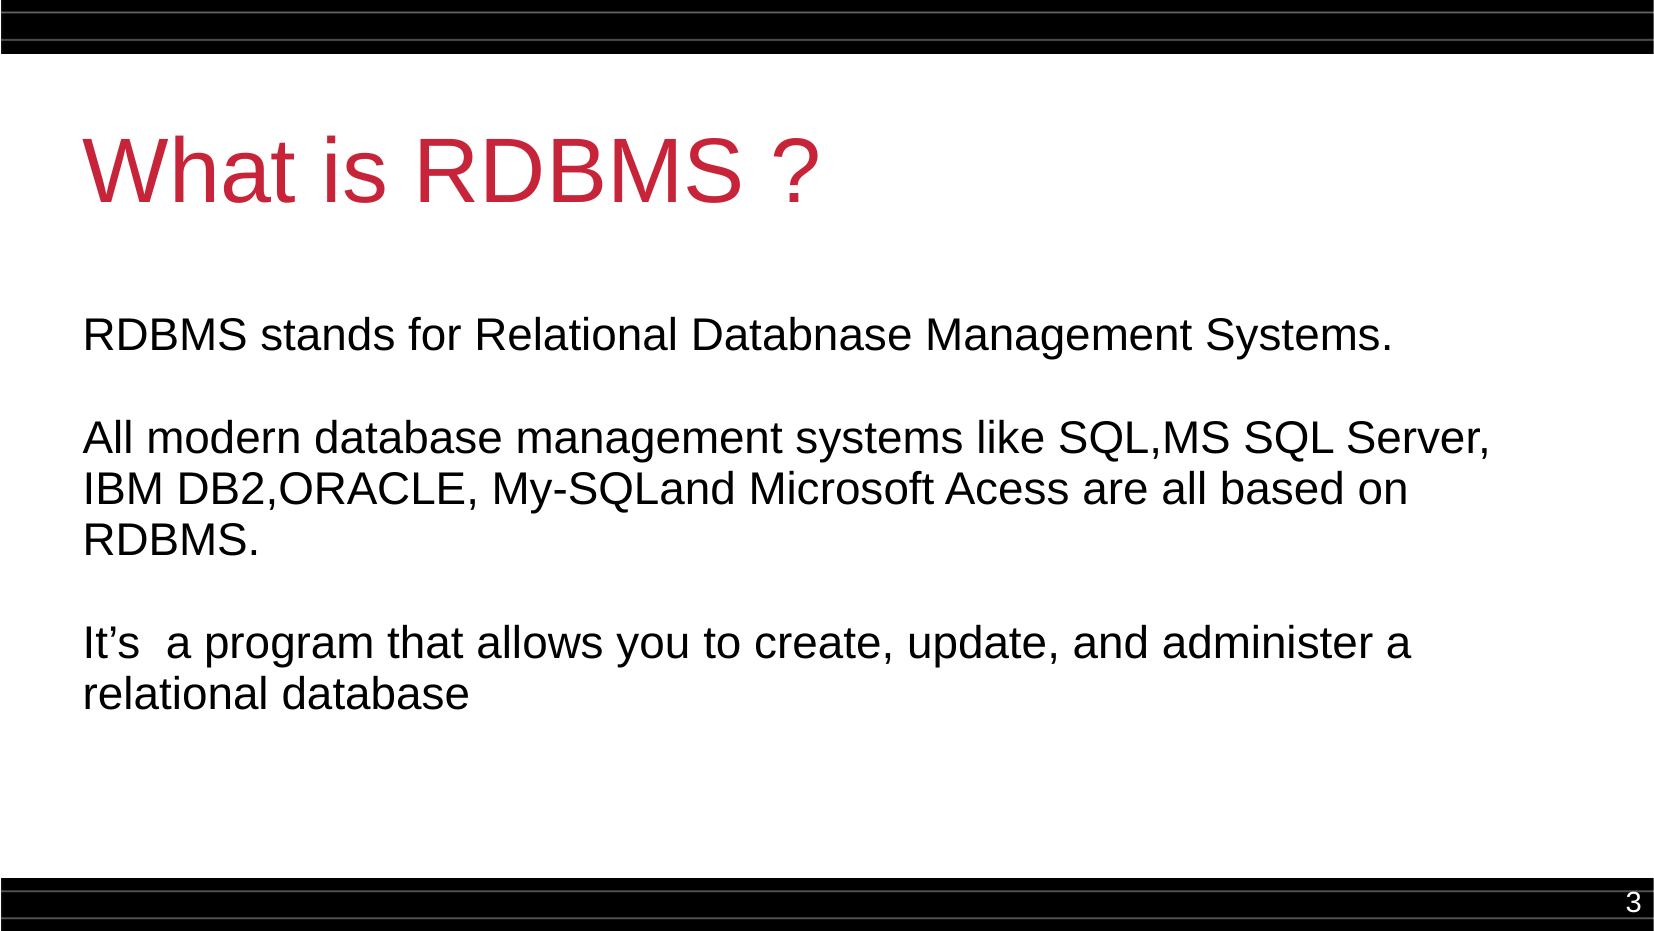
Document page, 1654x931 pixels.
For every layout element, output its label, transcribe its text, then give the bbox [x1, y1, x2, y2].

picture [1, 0, 1654, 54]
title What is RDBMS ? [82, 92, 1571, 249]
subtitle RDBMS stands for Relational Databnase Management Systems. All modern database management systems like SQL,MS SQL Server, IBM DB2,ORACLE, My-SQLand Microsoft Acess are all based on RDBMS. It’s a program that allows you to create, update, and administer a relational database [82, 271, 1571, 758]
picture [1, 878, 1654, 931]
